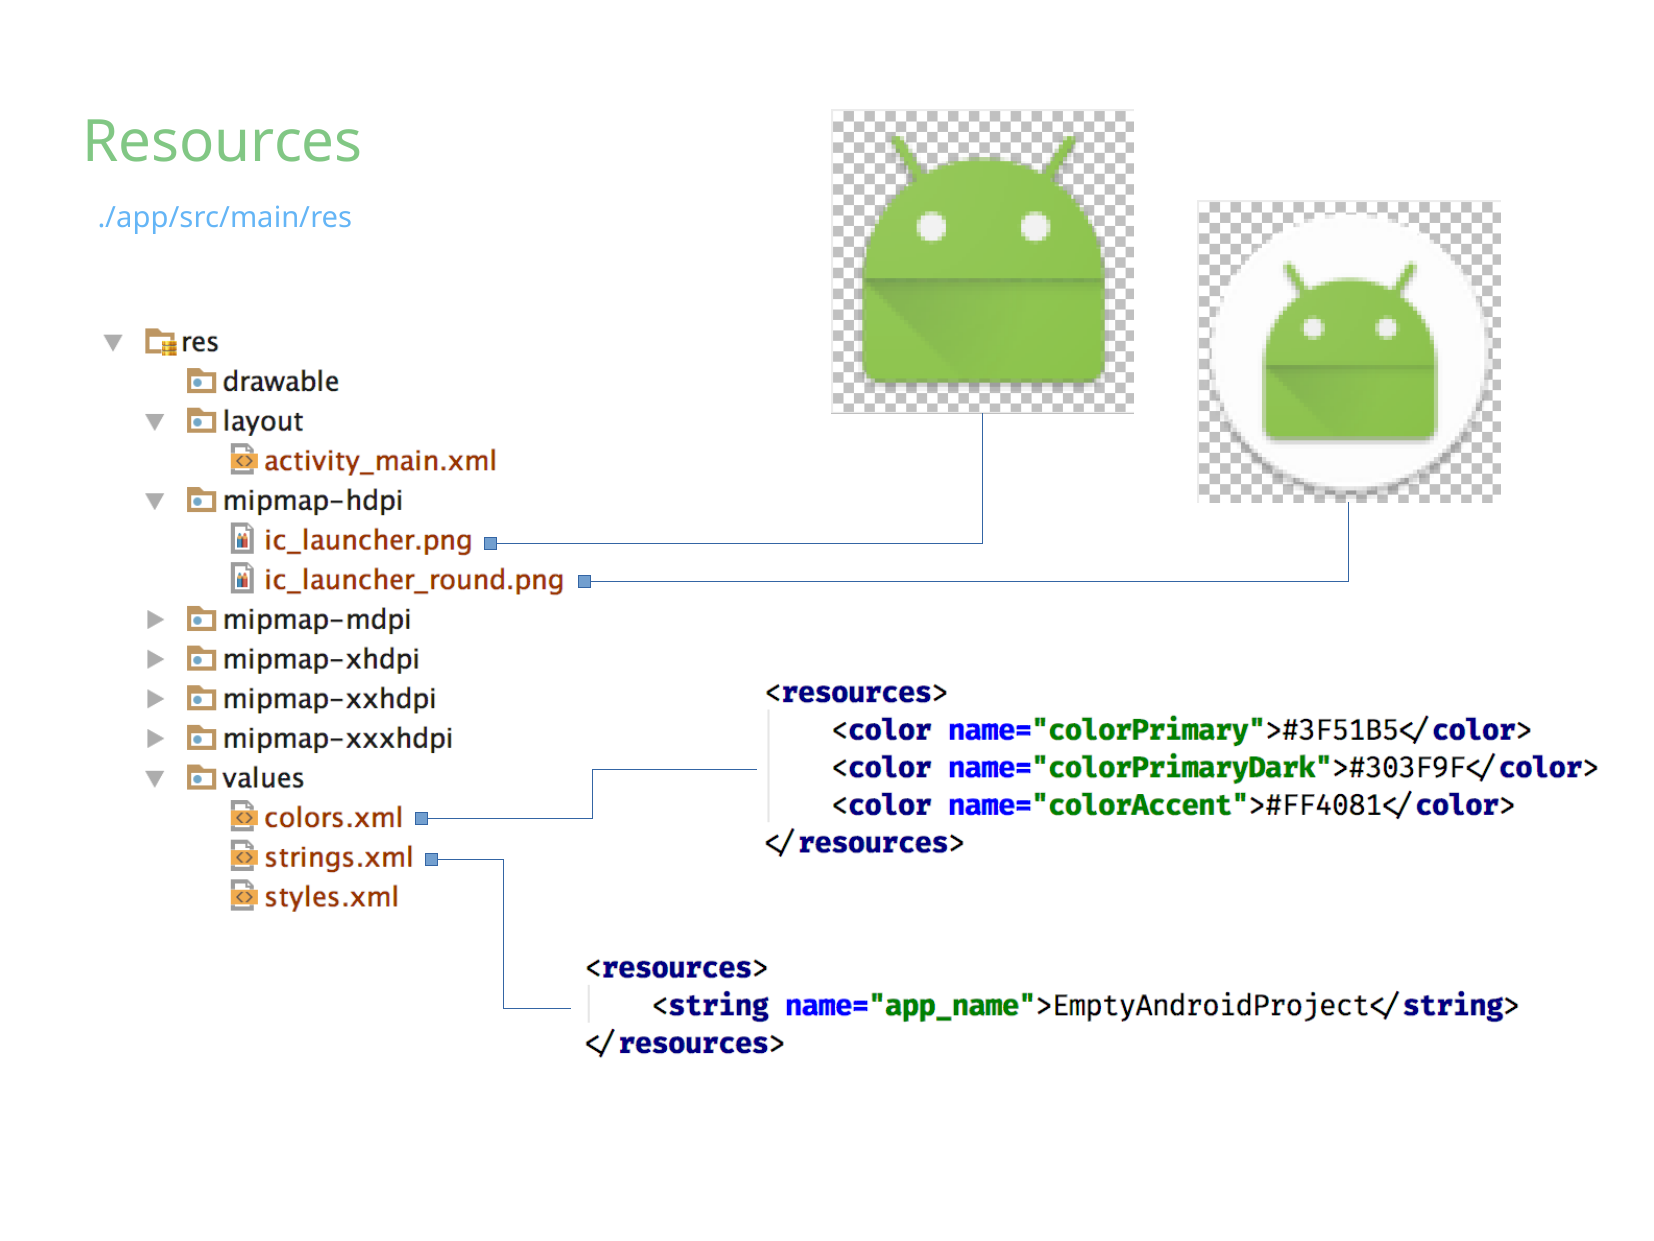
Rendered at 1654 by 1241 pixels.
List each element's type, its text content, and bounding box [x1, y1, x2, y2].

text_box [415, 812, 428, 825]
text_box [484, 537, 497, 550]
text_box ./app/src/main/res [82, 189, 428, 237]
picture [1197, 200, 1501, 503]
text_box [425, 853, 438, 866]
picture [831, 109, 1134, 414]
picture [570, 944, 1536, 1072]
text_box [578, 575, 591, 588]
picture [756, 673, 1607, 865]
picture [87, 318, 579, 919]
title Resources [82, 35, 1571, 243]
